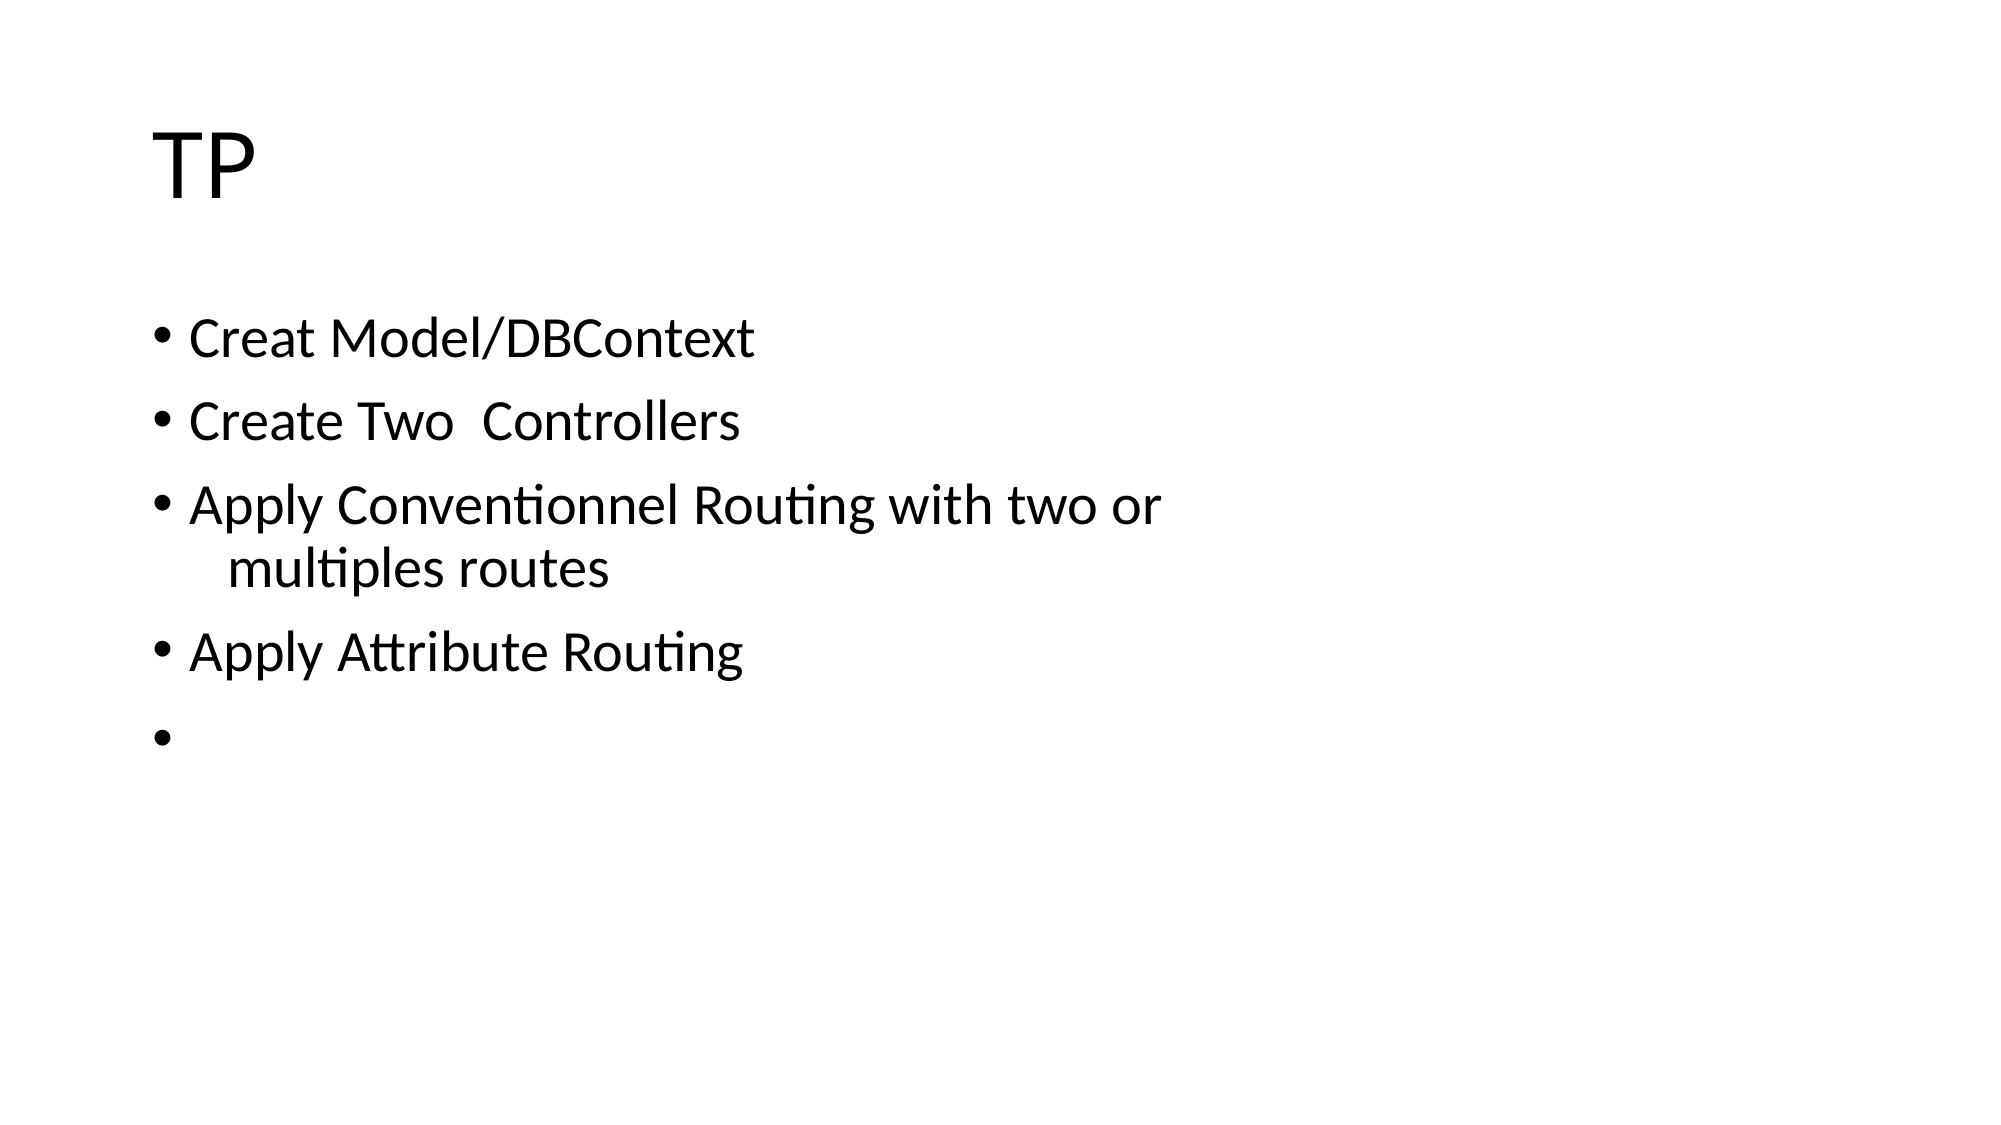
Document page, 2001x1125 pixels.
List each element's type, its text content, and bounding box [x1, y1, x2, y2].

list Creat Model/DBContext Create Two Controllers Apply Conventionnel Routing with two or multiples routes Apply Attribute Routing [137, 299, 1403, 745]
title TP [137, 59, 1863, 278]
